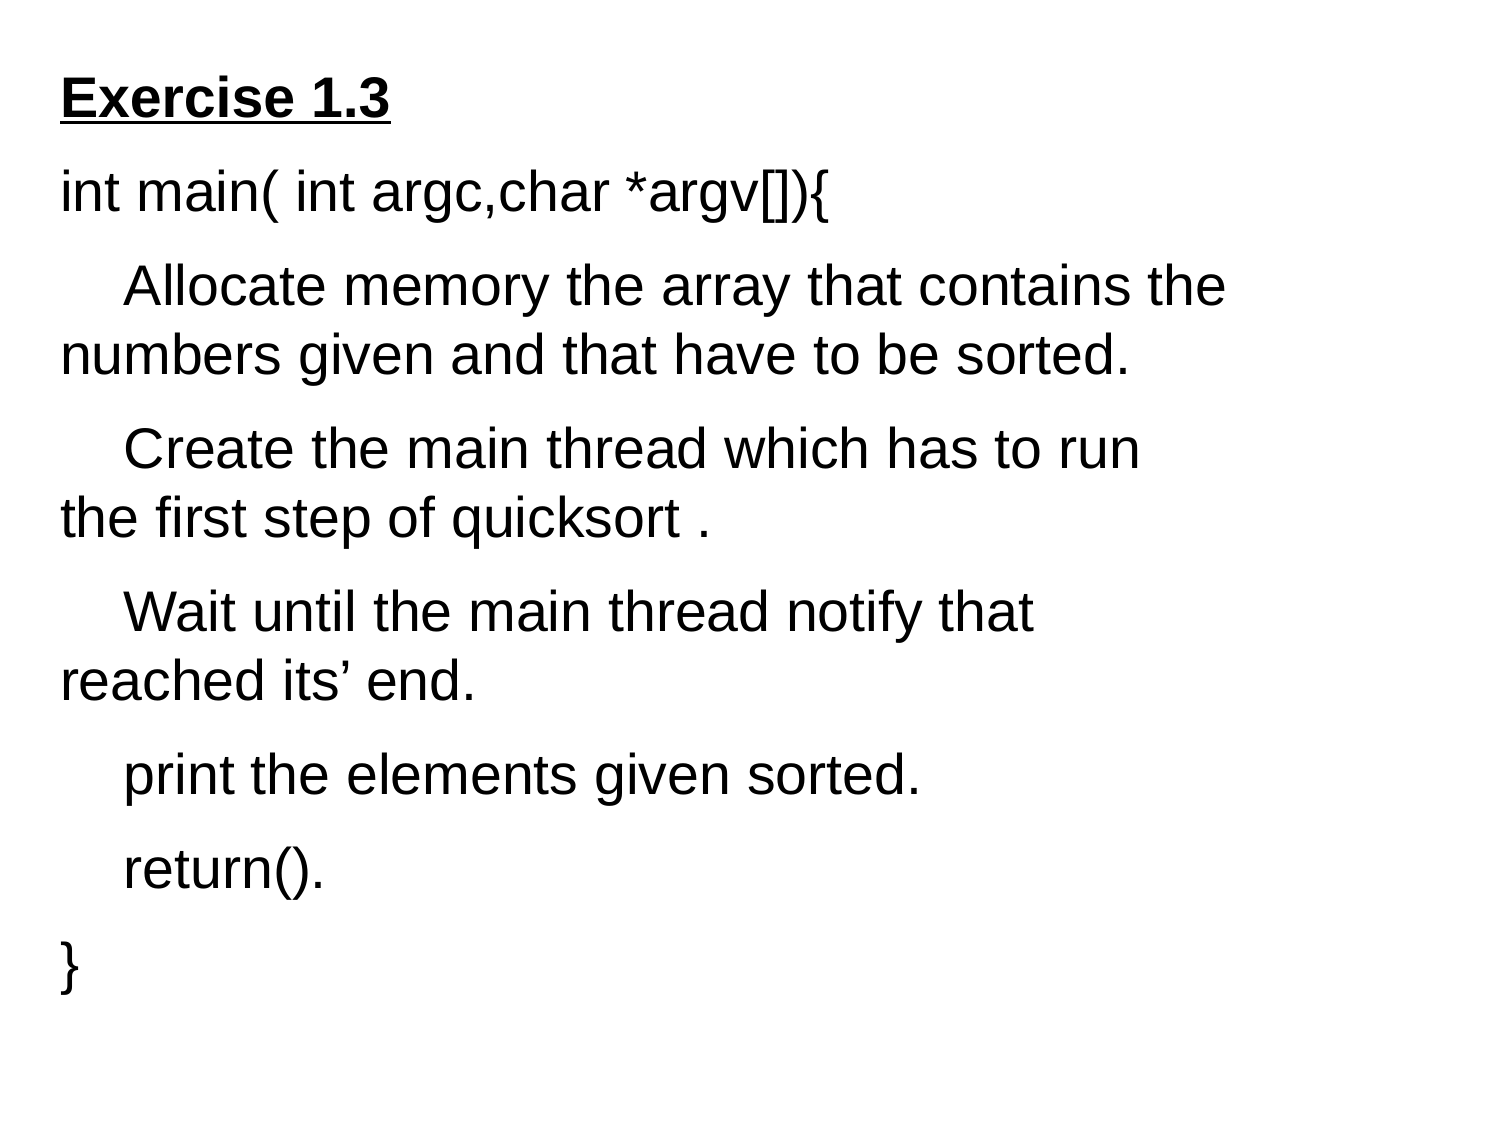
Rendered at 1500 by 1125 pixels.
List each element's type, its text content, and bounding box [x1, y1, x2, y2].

list Exercise 1.3 int main( int argc,char *argv[]){ Allocate memory the array that contains the numbers given and that have to be sorted. Create the main thread which has to run the first step of quicksort . Wait until the main thread notify that reached its’ end. print the elements given sorted. return(). } [60, 60, 1425, 1006]
